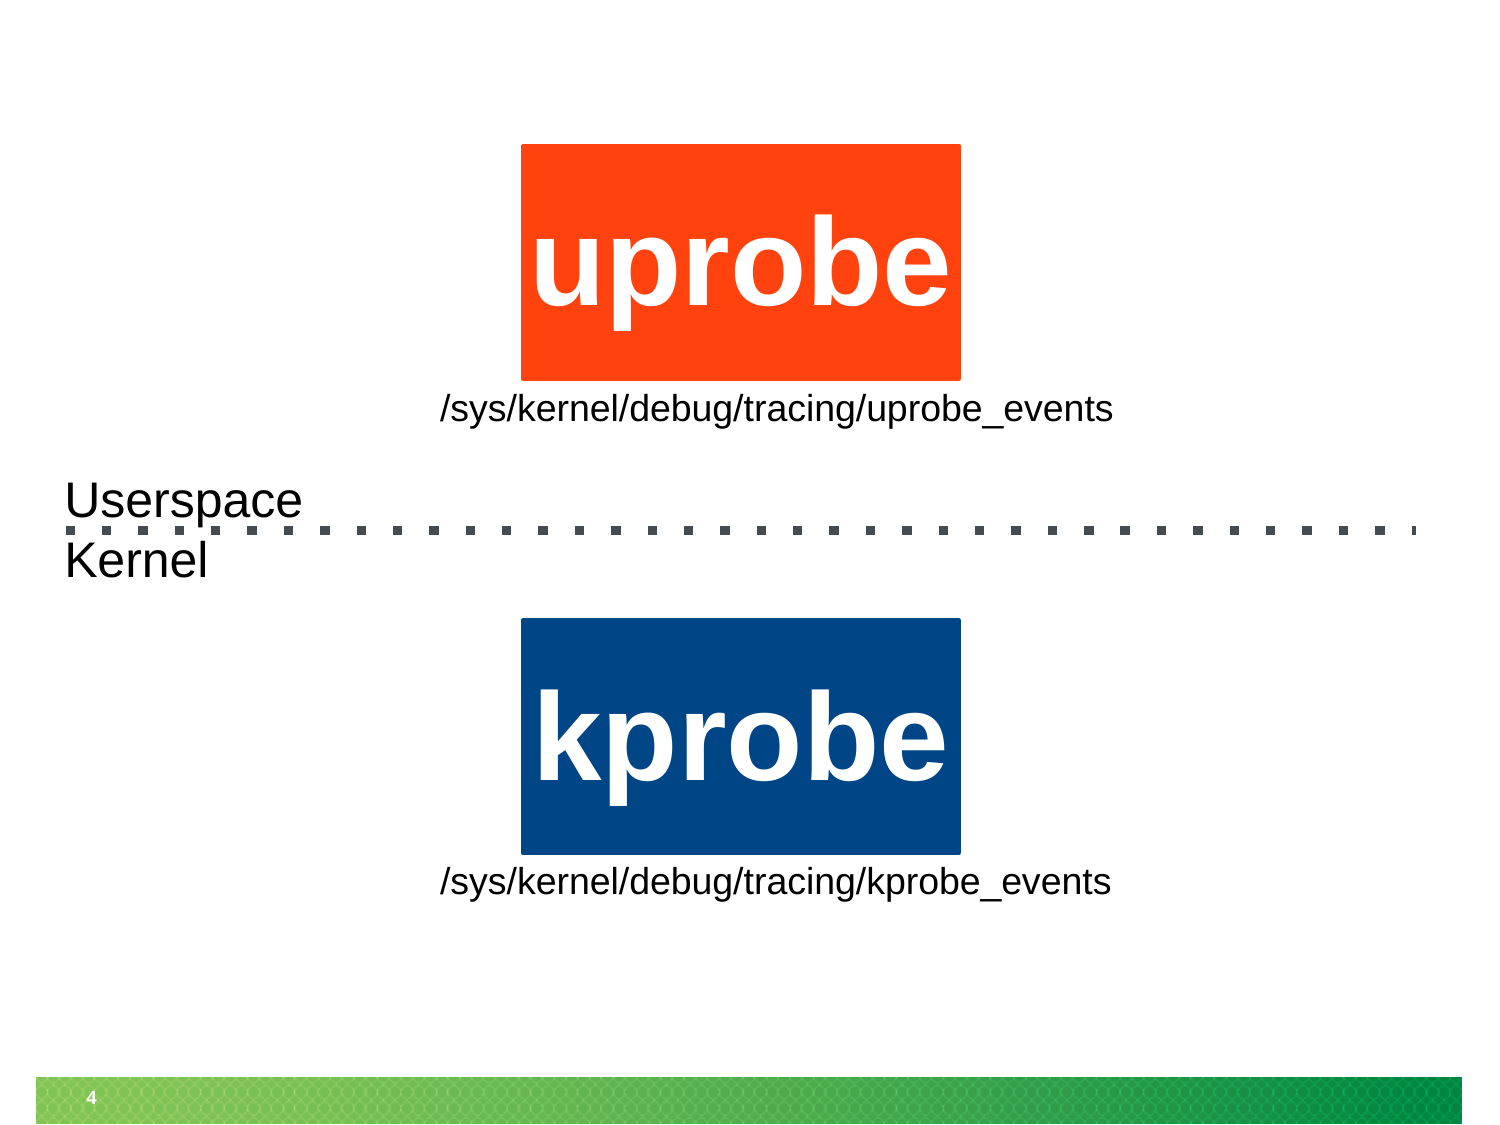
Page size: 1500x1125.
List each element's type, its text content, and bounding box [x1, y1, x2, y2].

picture [36, 1077, 1462, 1124]
text_box /sys/kernel/debug/tracing/kprobe_events [425, 852, 1129, 910]
text_box Kernel [49, 536, 224, 596]
text_box Userspace [49, 464, 319, 536]
text_box kprobe [522, 620, 959, 852]
text_box /sys/kernel/debug/tracing/uprobe_events [425, 380, 1131, 438]
text_box uprobe [522, 146, 959, 379]
